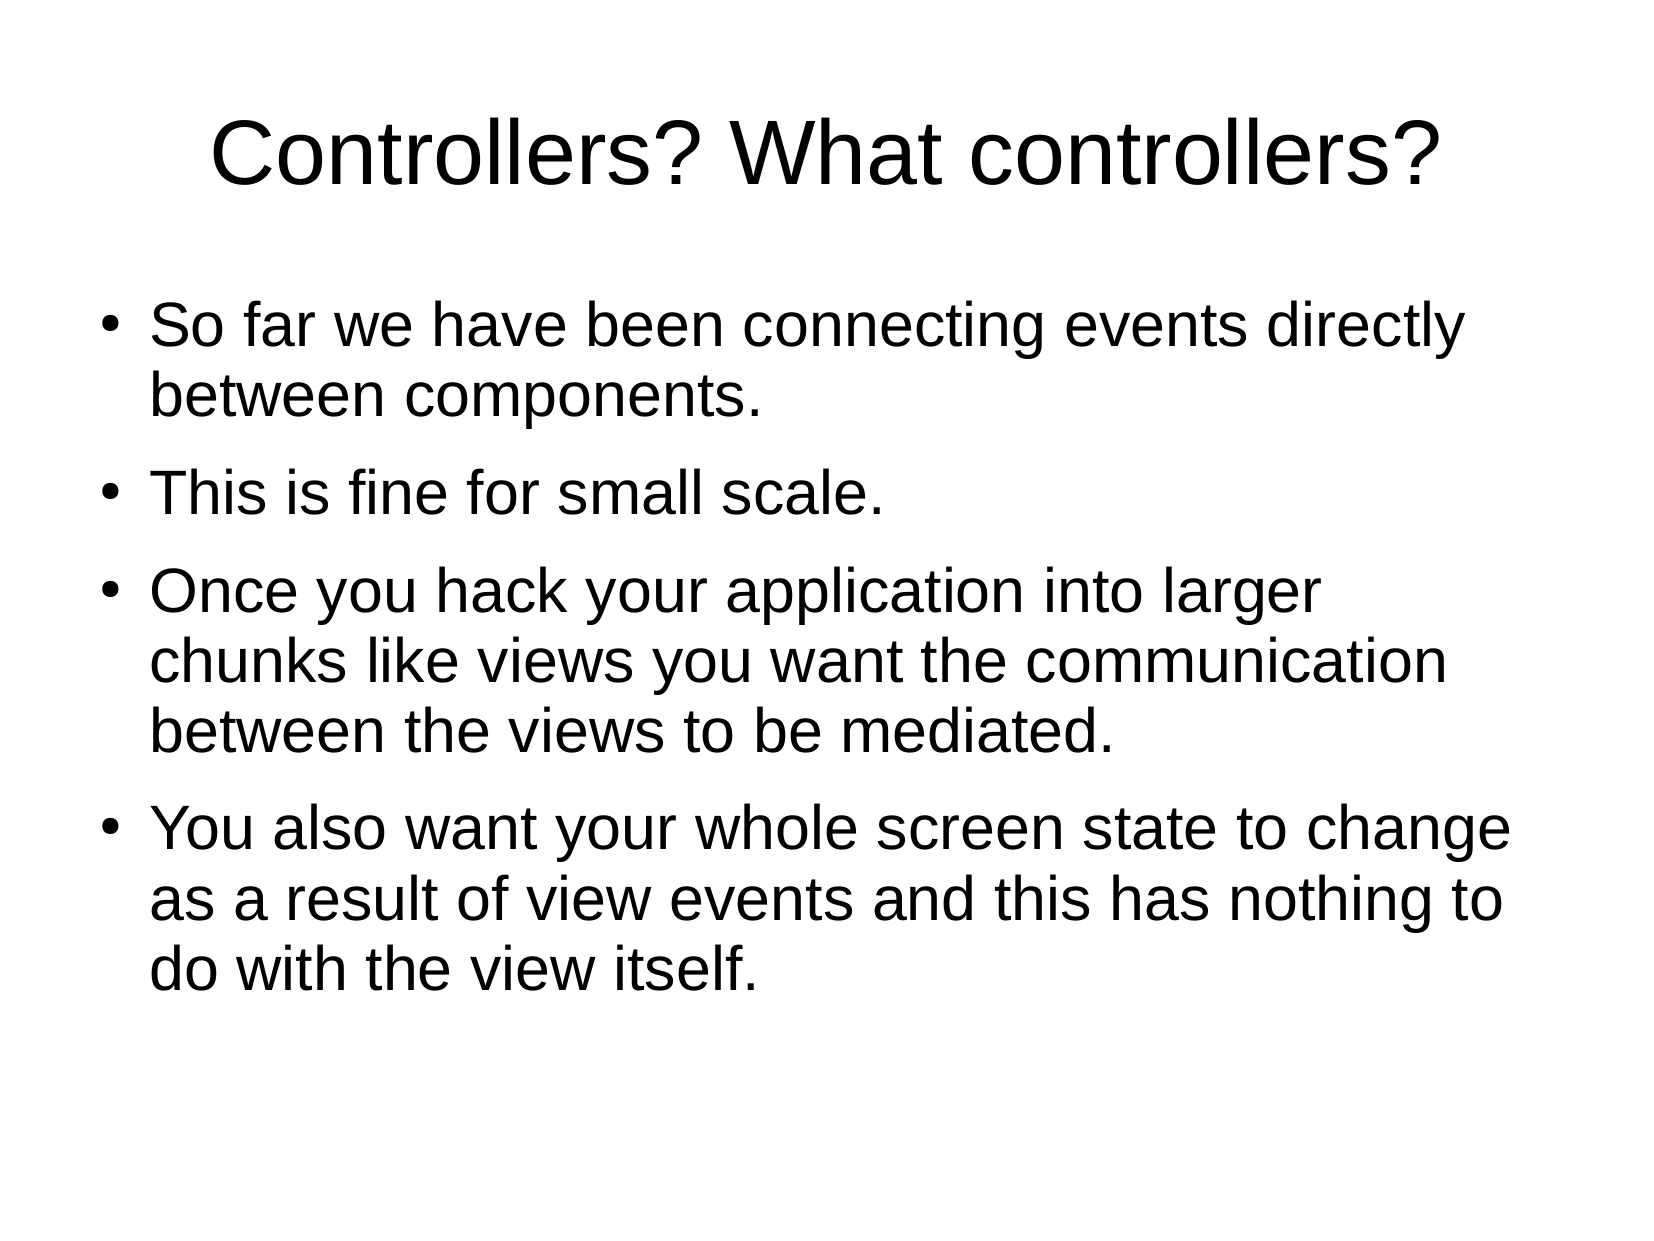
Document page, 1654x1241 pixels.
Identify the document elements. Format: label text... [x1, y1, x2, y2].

list So far we have been connecting events directly between components. This is fine for small scale. Once you hack your application into larger chunks like views you want the communication between the views to be mediated. You also want your whole screen state to change as a result of view events and this has nothing to do with the view itself. [82, 290, 1538, 1010]
title Controllers? What controllers? [82, 49, 1571, 257]
